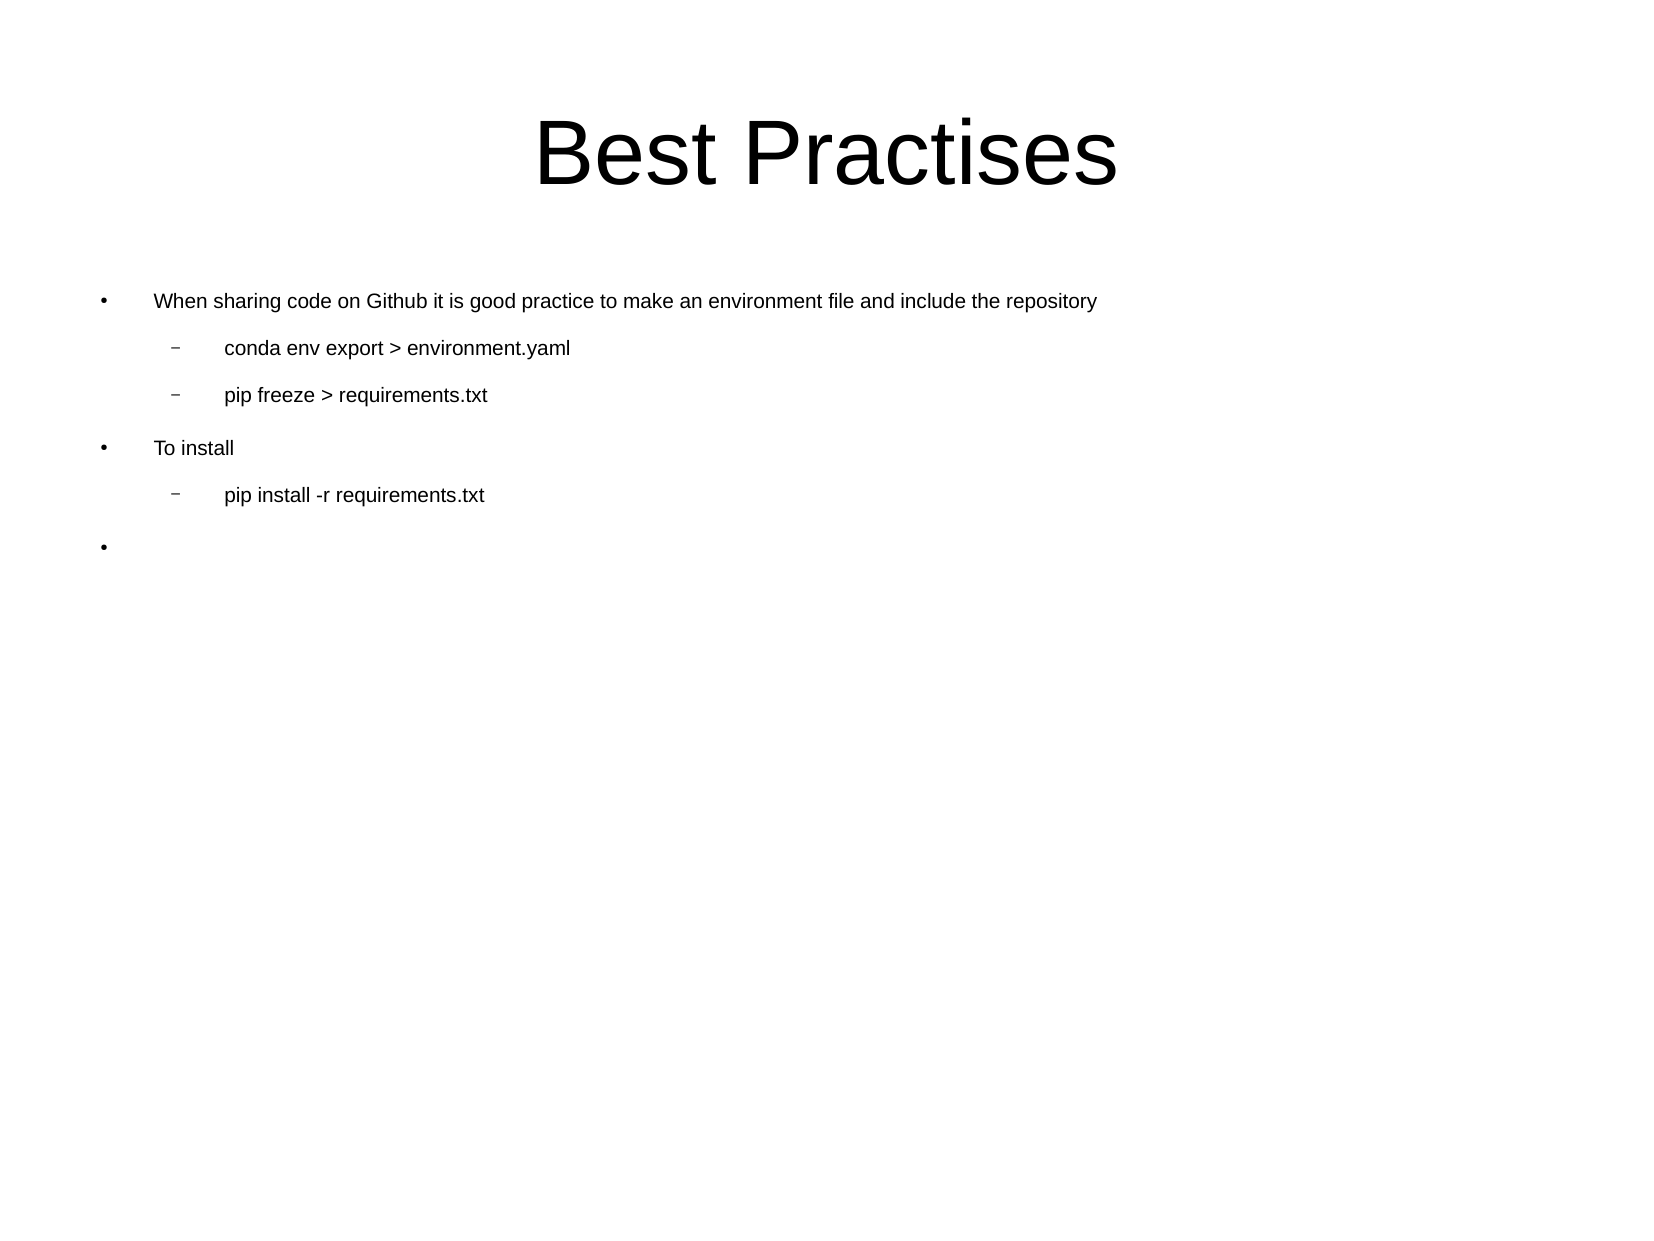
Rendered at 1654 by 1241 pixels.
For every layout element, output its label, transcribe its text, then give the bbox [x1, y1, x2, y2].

list When sharing code on Github it is good practice to make an environment file and include the repository conda env export > environment.yaml pip freeze > requirements.txt To install pip install -r requirements.txt [82, 290, 1571, 1205]
title Best Practises [82, 49, 1571, 257]
